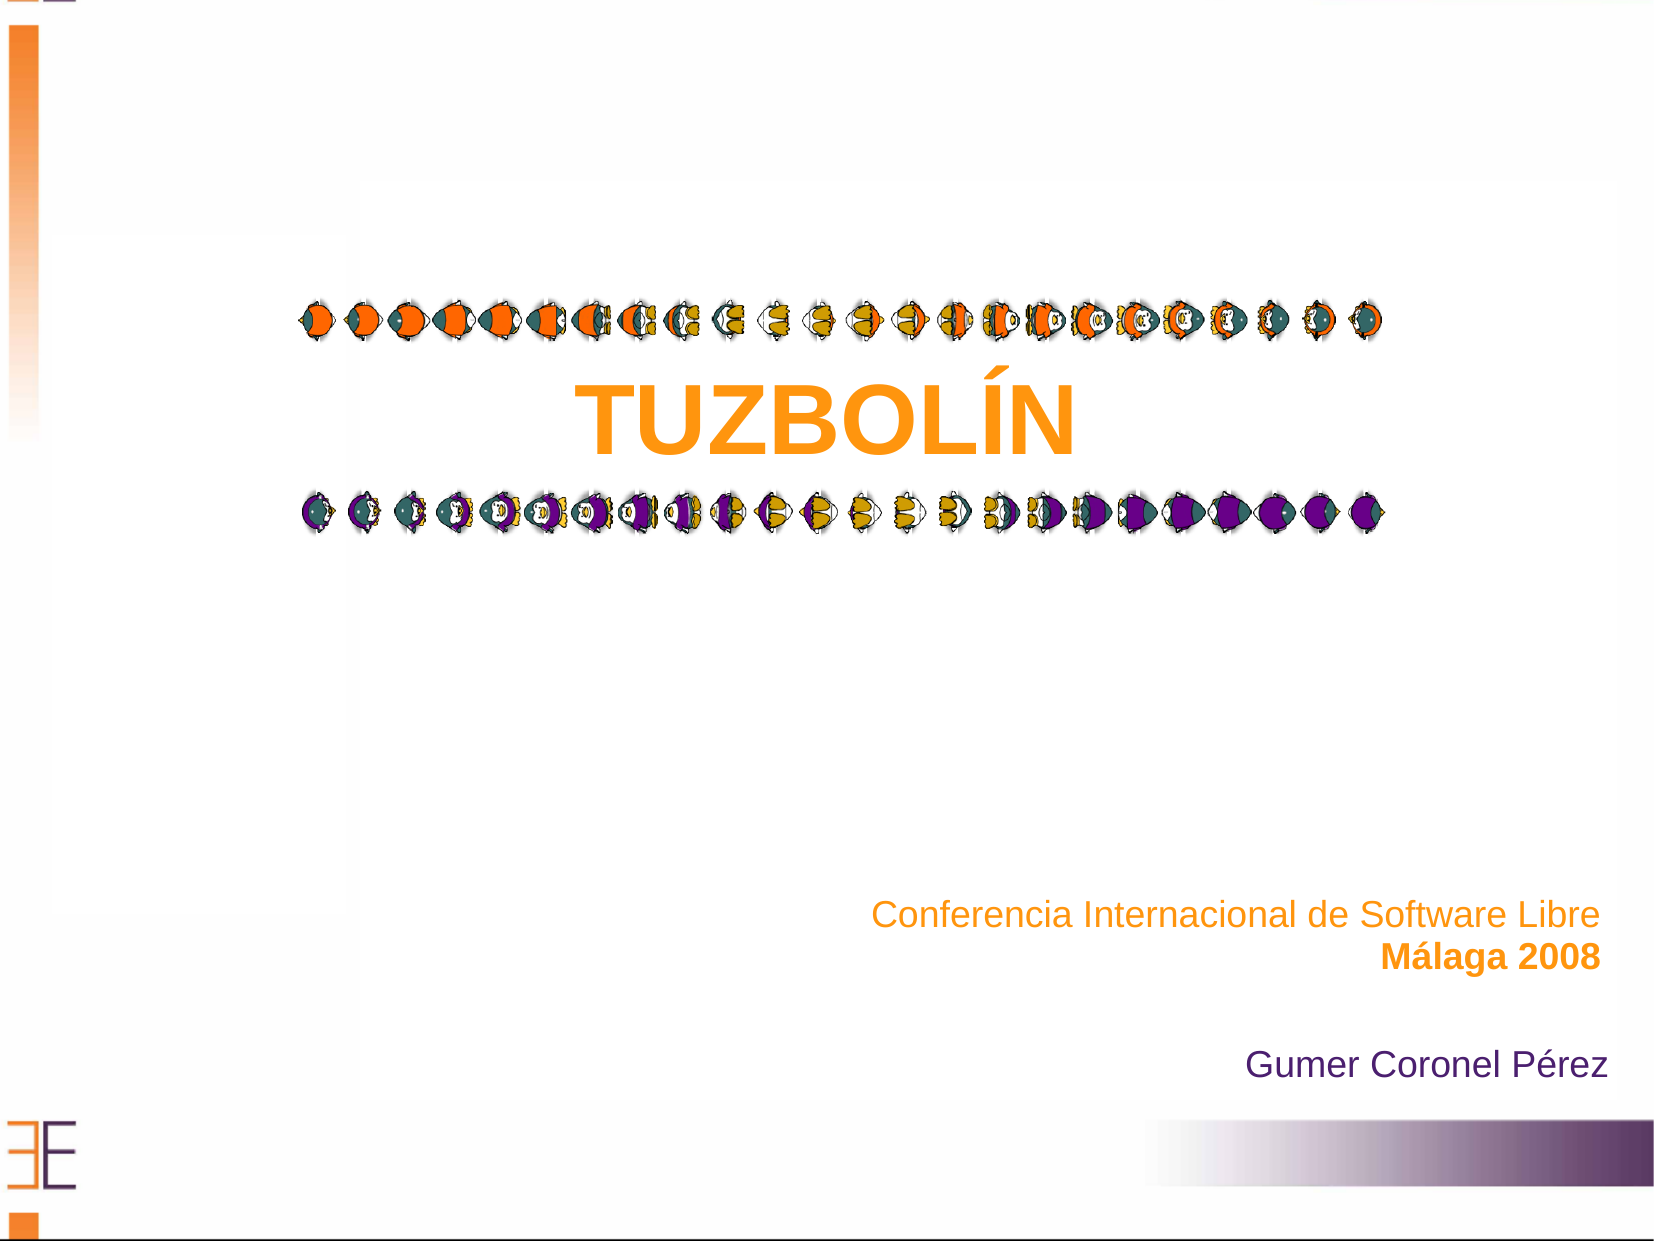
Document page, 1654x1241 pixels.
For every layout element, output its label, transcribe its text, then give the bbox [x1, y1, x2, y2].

picture [0, 0, 1654, 1241]
text_box TUZBOLÍN [383, 356, 1270, 486]
text_box Conferencia Internacional de Software Libre Málaga 2008 [856, 885, 1615, 985]
text_box Gumer Coronel Pérez [738, 1035, 1625, 1093]
